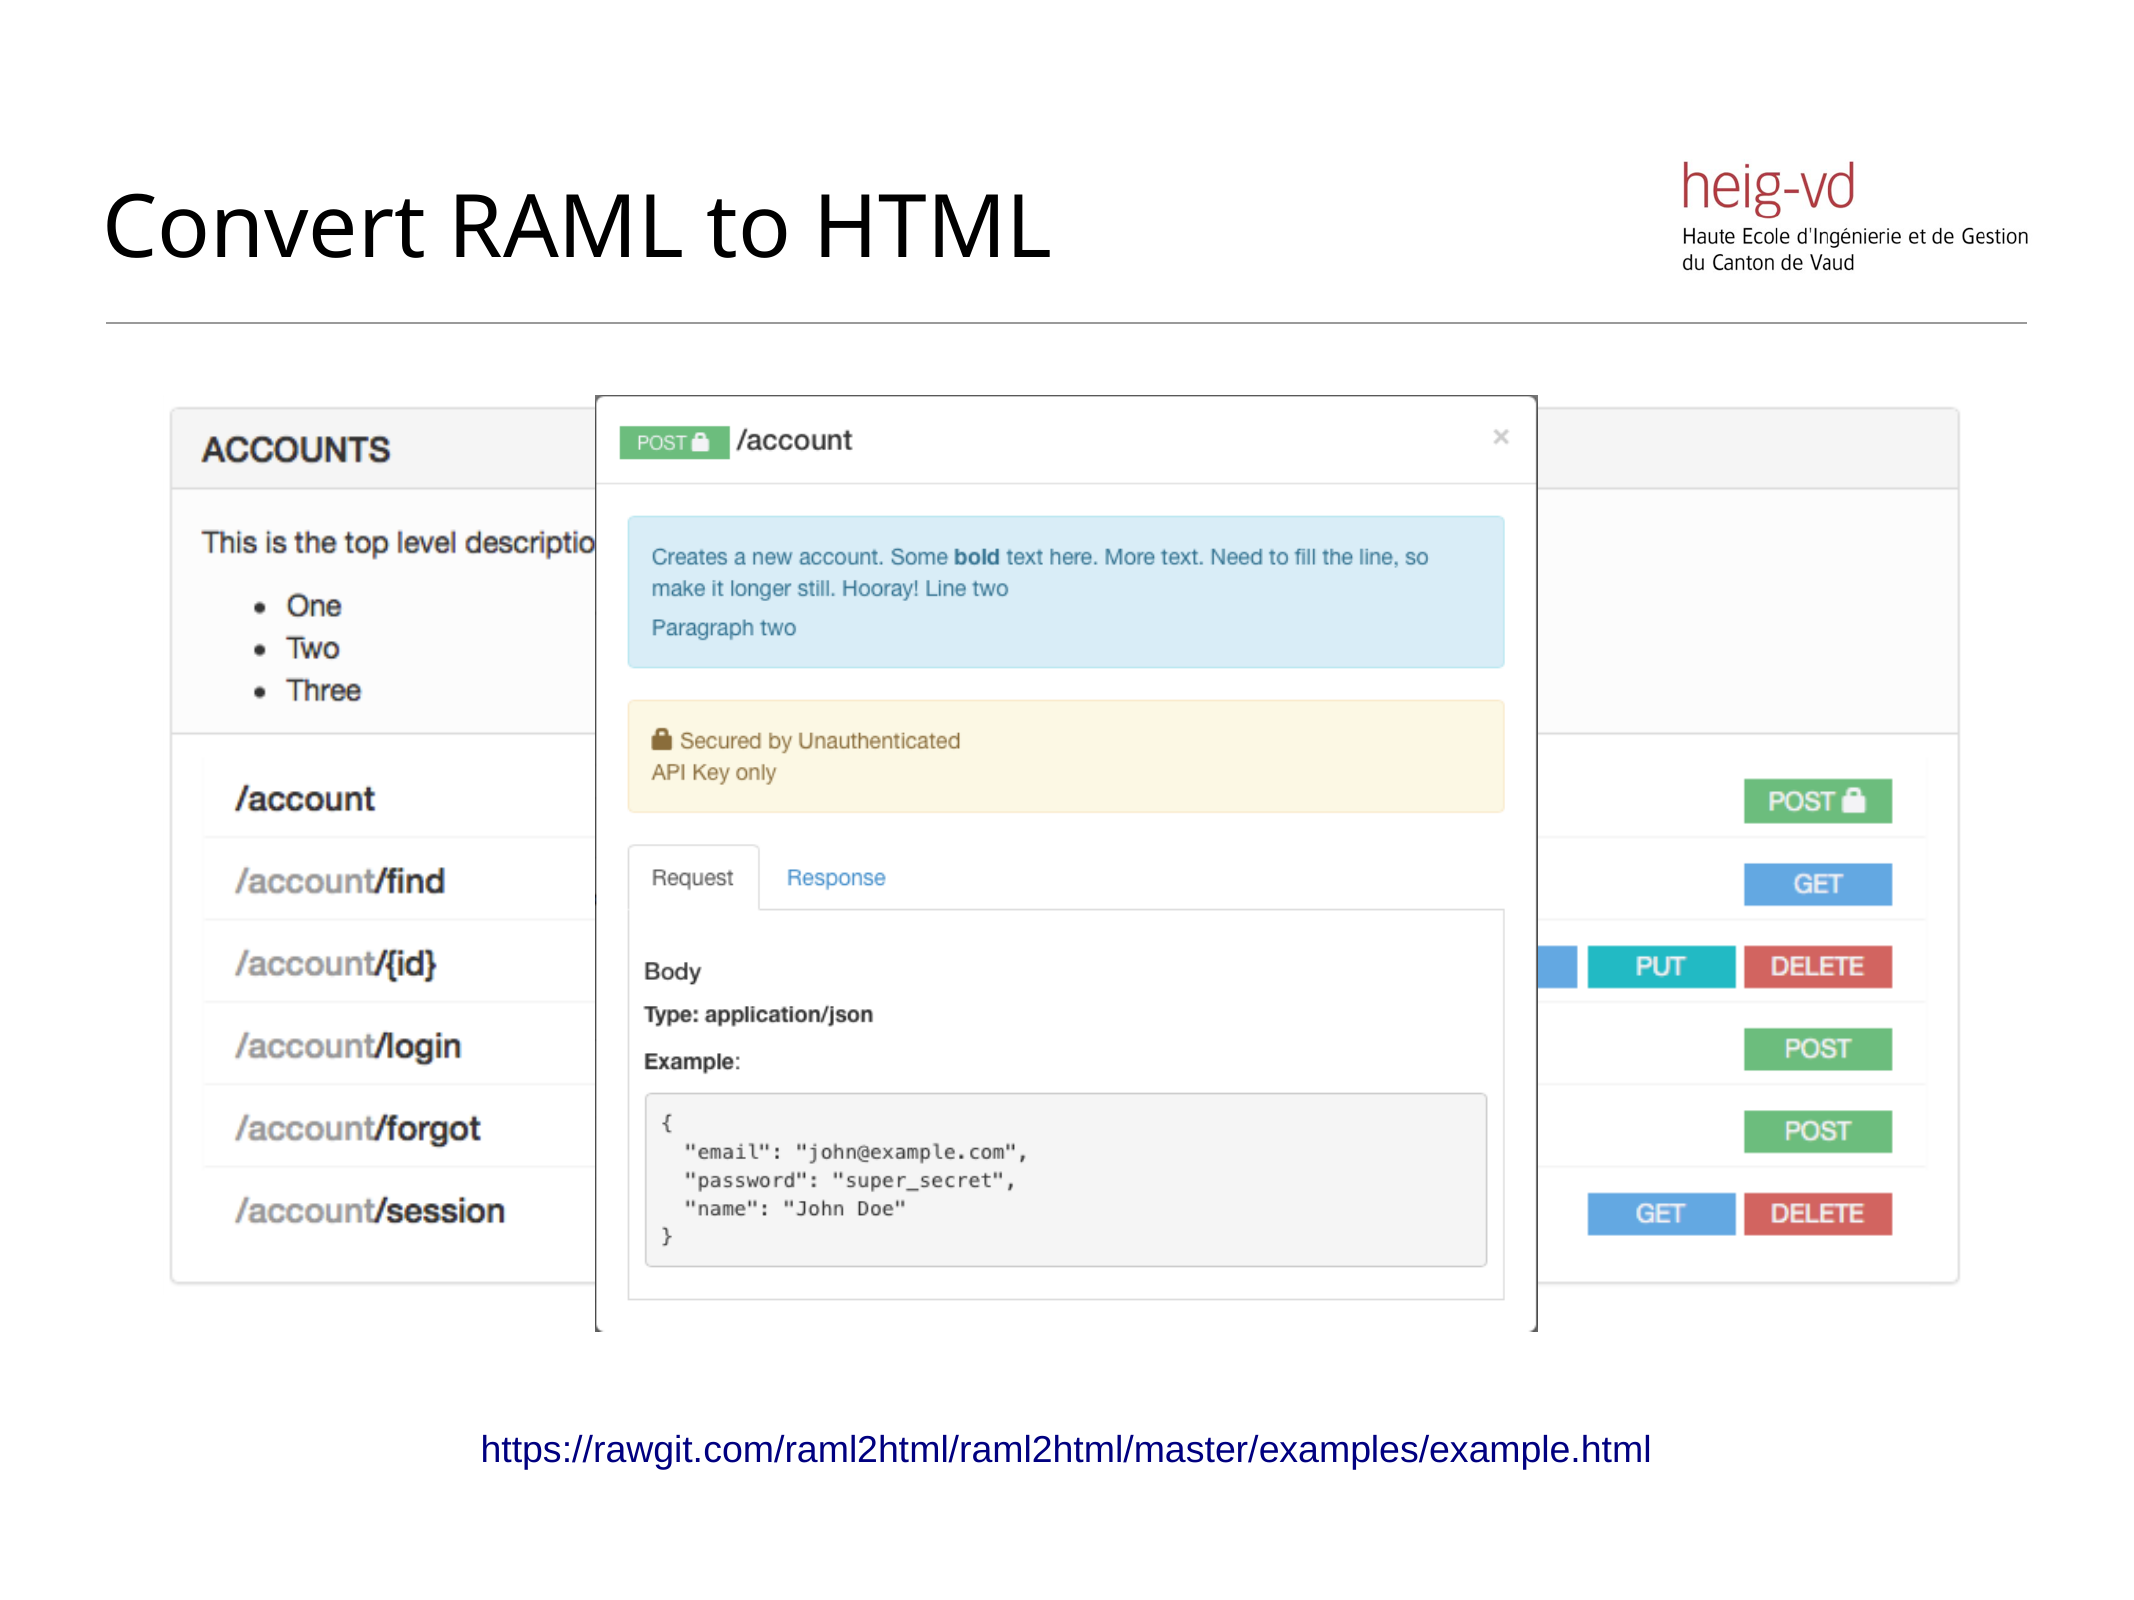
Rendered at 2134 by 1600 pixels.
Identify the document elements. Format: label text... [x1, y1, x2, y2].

title Convert RAML to HTML [93, 54, 2040, 284]
text_box https://rawgit.com/raml2html/raml2html/master/examples/example.html [472, 1416, 1661, 1479]
picture [162, 395, 1971, 1332]
